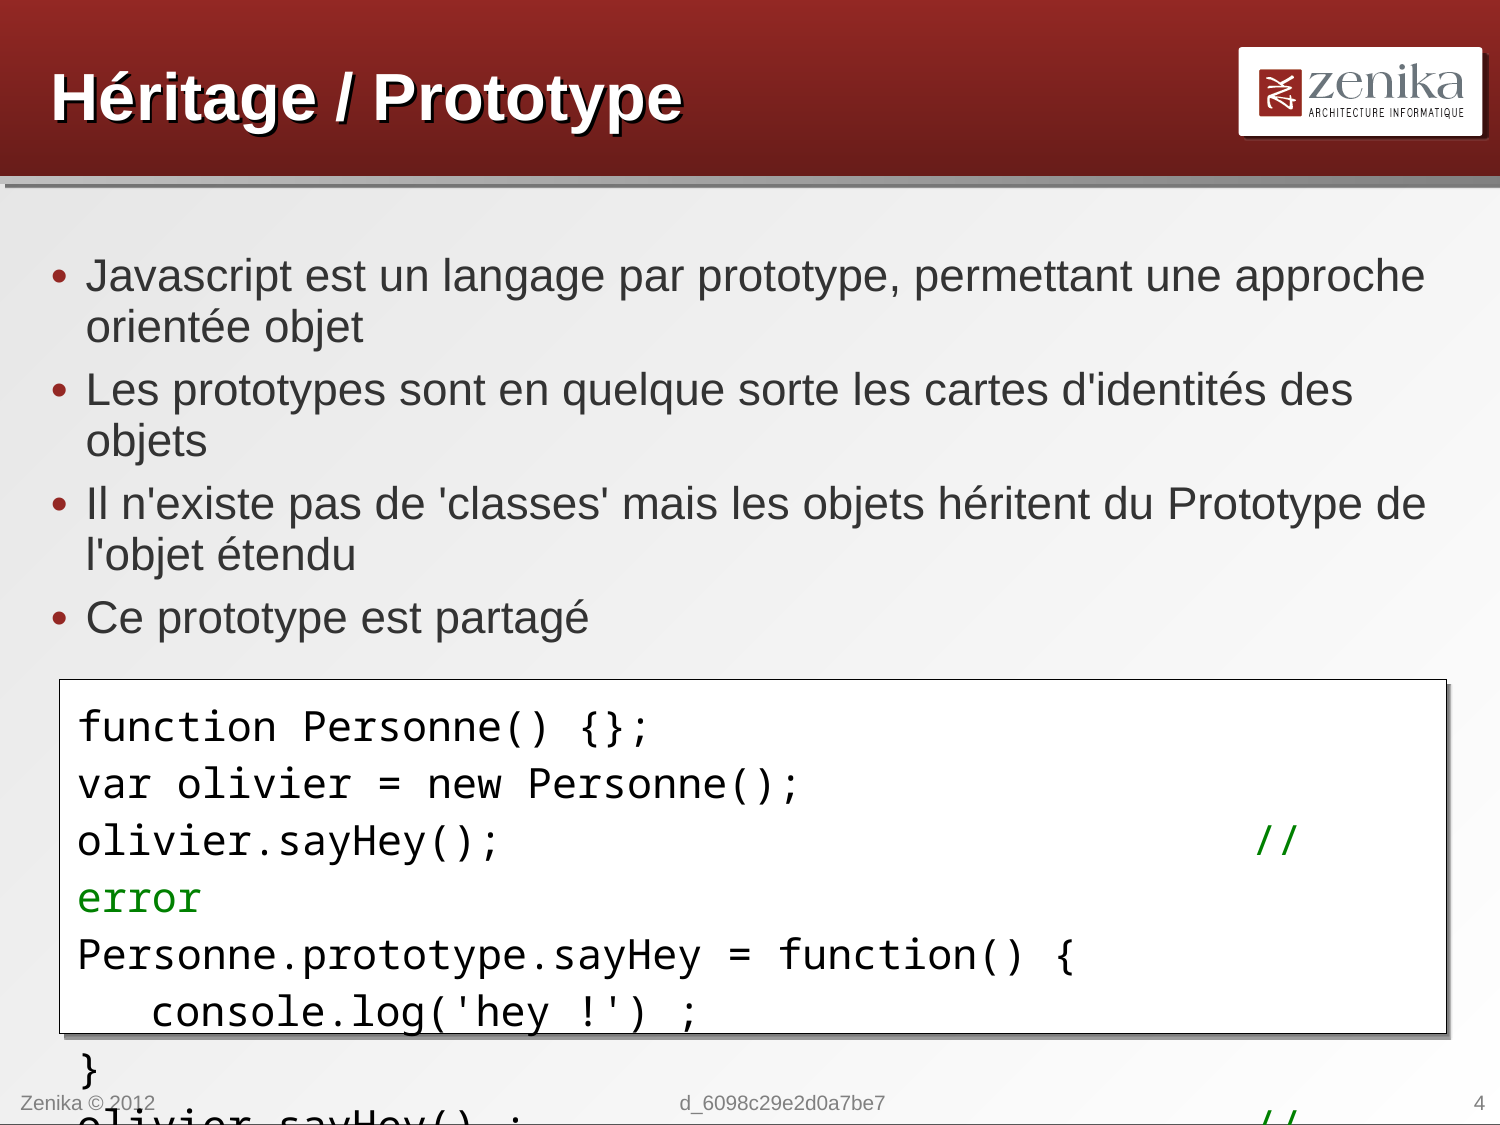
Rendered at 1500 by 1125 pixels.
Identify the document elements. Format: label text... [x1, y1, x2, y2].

list Javascript est un langage par prototype, permettant une approche orientée objet Les prototypes sont en quelque sorte les cartes d'identités des objets Il n'existe pas de 'classes' mais les objets héritent du Prototype de l'objet étendu Ce prototype est partagé [50, 249, 1435, 1079]
picture [1257, 58, 1464, 125]
text_box function Personne() {}; var olivier = new Personne(); olivier.sayHey(); // error Personne.prototype.sayHey = function() { console.log('hey !') ; } olivier.sayHey() ; // hey ! [59, 679, 1447, 1034]
title Héritage / Prototype [50, 15, 1206, 180]
